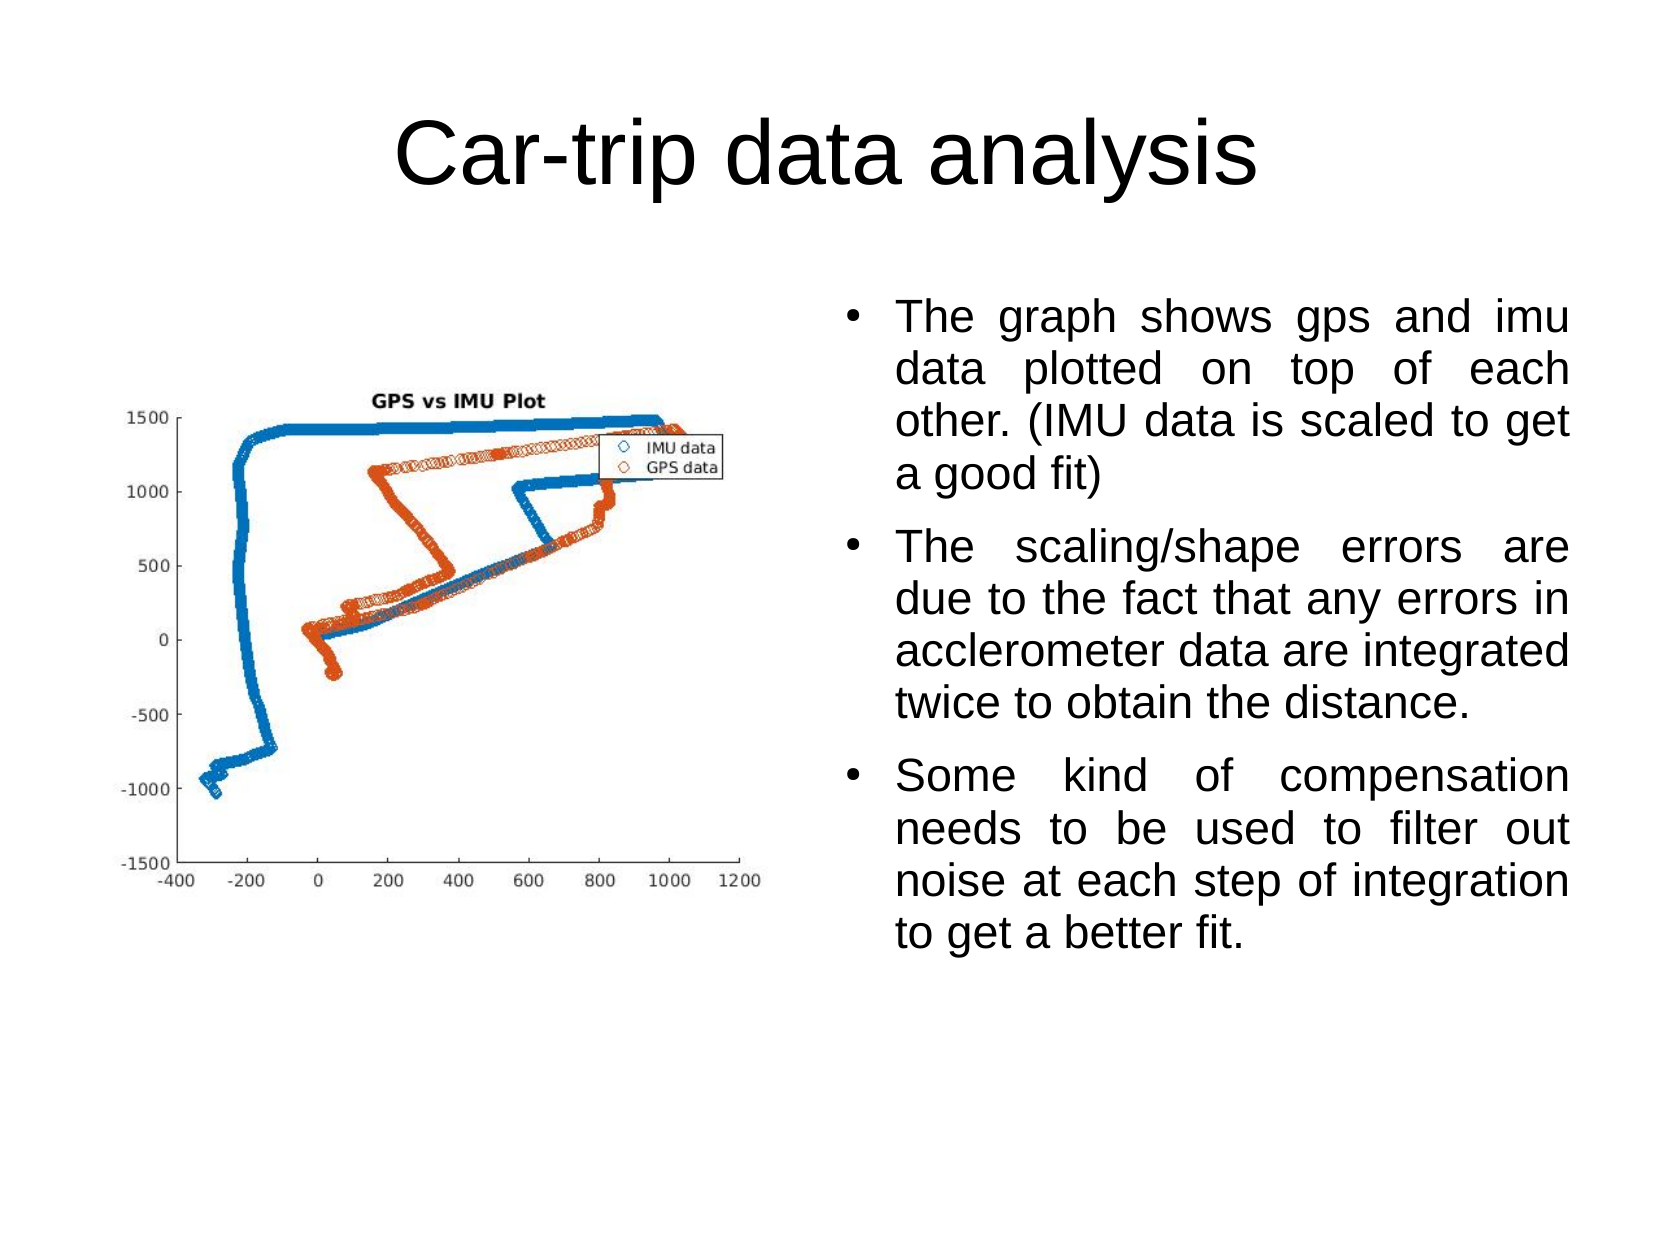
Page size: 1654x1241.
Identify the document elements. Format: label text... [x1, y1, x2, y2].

list The graph shows gps and imu data plotted on top of each other. (IMU data is scaled to get a good fit) The scaling/shape errors are due to the fact that any errors in acclerometer data are integrated twice to obtain the distance. Some kind of compensation needs to be used to filter out noise at each step of integration to get a better fit. [845, 290, 1572, 1010]
title Car-trip data analysis [82, 49, 1571, 257]
picture [82, 377, 809, 923]
